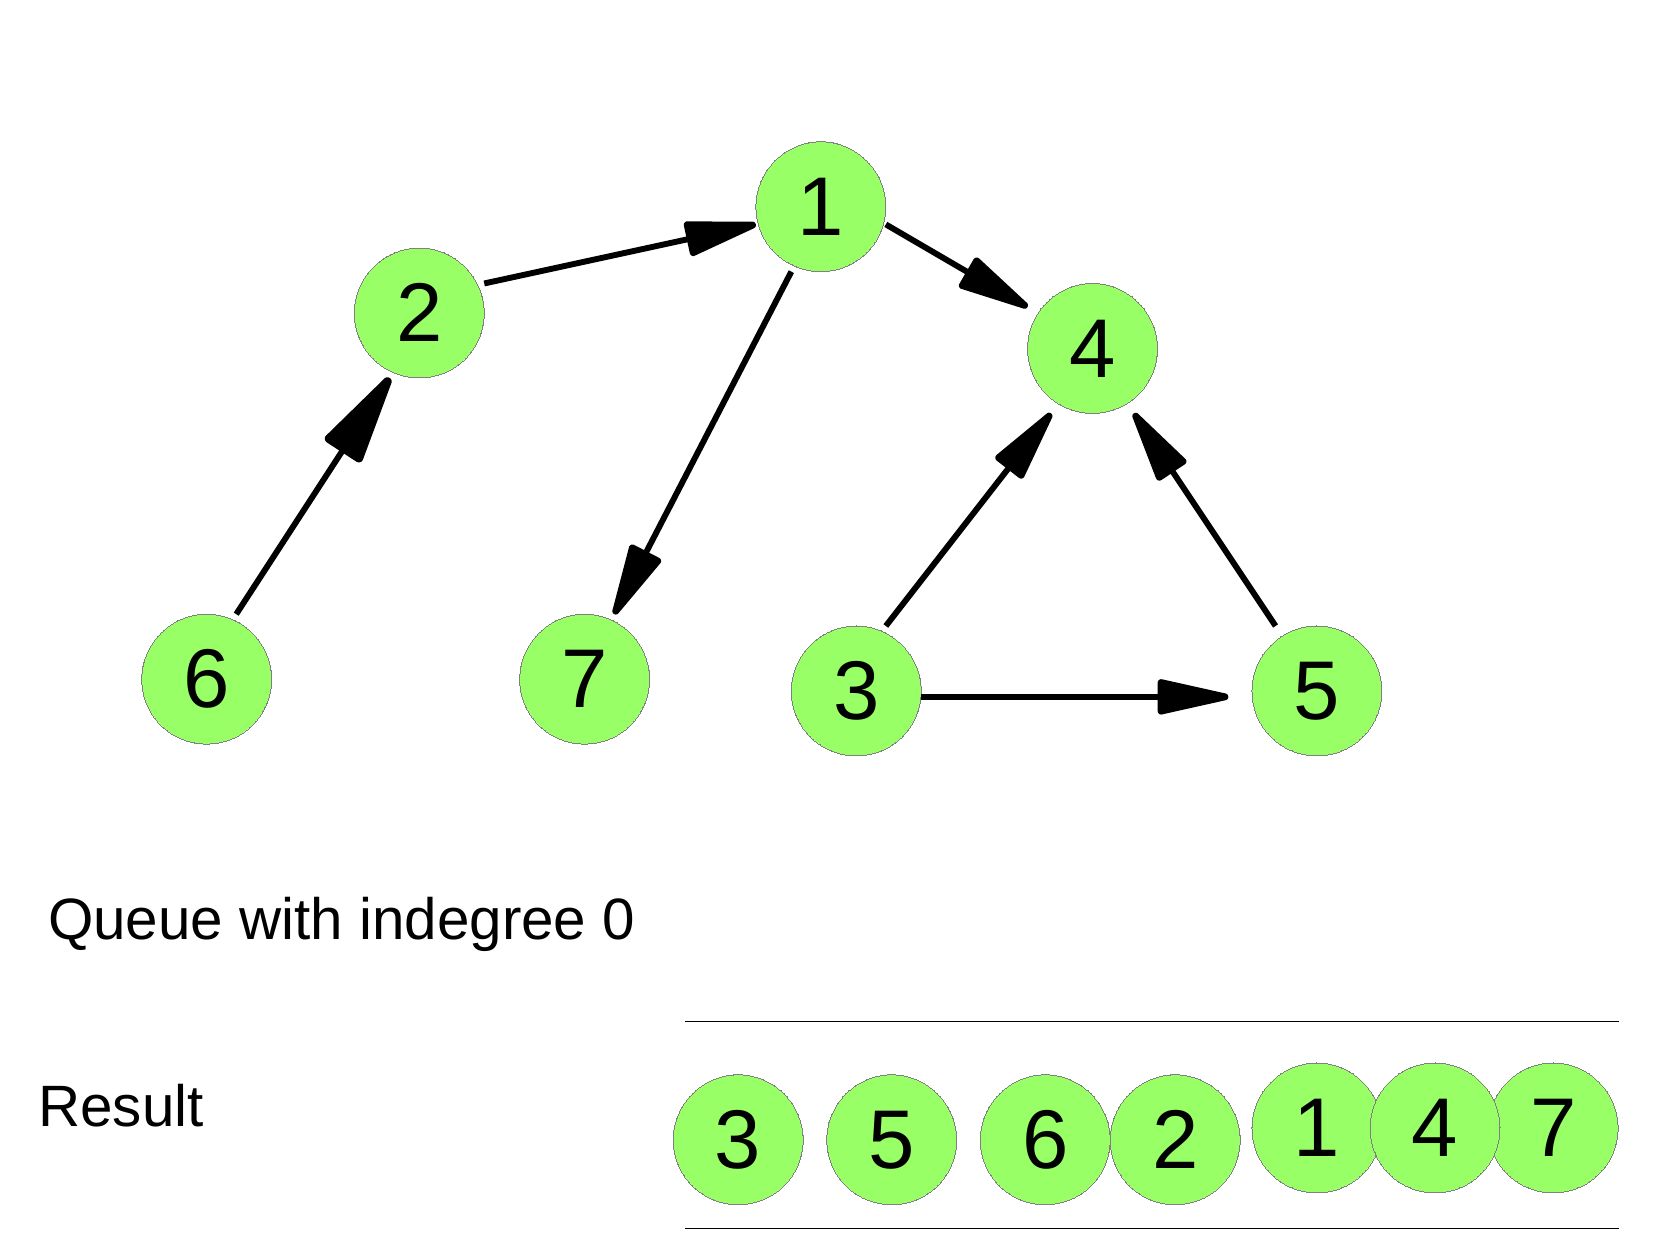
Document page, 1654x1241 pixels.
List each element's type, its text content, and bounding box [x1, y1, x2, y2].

text_box 4 [1027, 283, 1158, 414]
text_box 6 [141, 614, 272, 745]
text_box 5 [1251, 625, 1382, 756]
text_box Queue with indegree 0 [33, 879, 650, 960]
text_box 3 [791, 625, 922, 756]
text_box 2 [354, 248, 485, 378]
text_box 7 [519, 614, 650, 745]
text_box Result [23, 1065, 219, 1146]
text_box 5 [826, 1074, 957, 1205]
text_box 7 [1494, 1062, 1619, 1193]
text_box 1 [755, 141, 886, 272]
text_box 1 [1251, 1062, 1376, 1193]
text_box 2 [1110, 1074, 1241, 1205]
text_box 3 [673, 1074, 804, 1205]
text_box 6 [980, 1074, 1111, 1205]
text_box 4 [1370, 1062, 1501, 1193]
